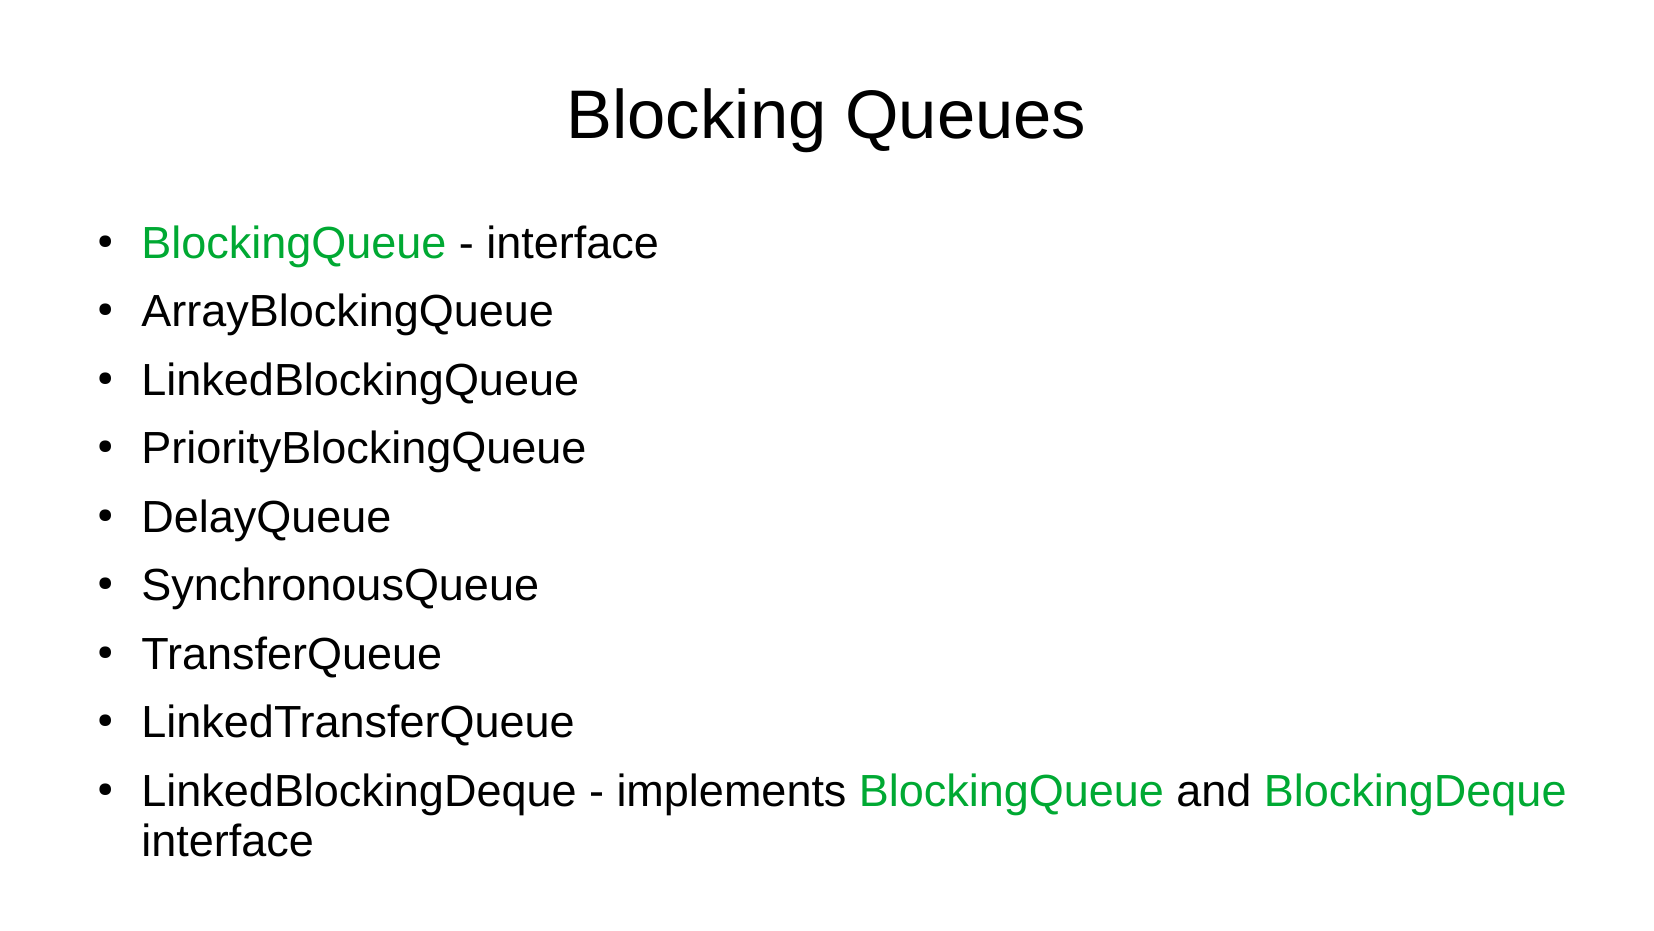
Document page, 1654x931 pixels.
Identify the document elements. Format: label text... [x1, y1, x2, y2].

list BlockingQueue - interface ArrayBlockingQueue LinkedBlockingQueue PriorityBlockingQueue DelayQueue SynchronousQueue TransferQueue LinkedTransferQueue LinkedBlockingDeque - implements BlockingQueue and BlockingDeque interface [82, 217, 1620, 867]
title Blocking Queues [82, 36, 1571, 193]
